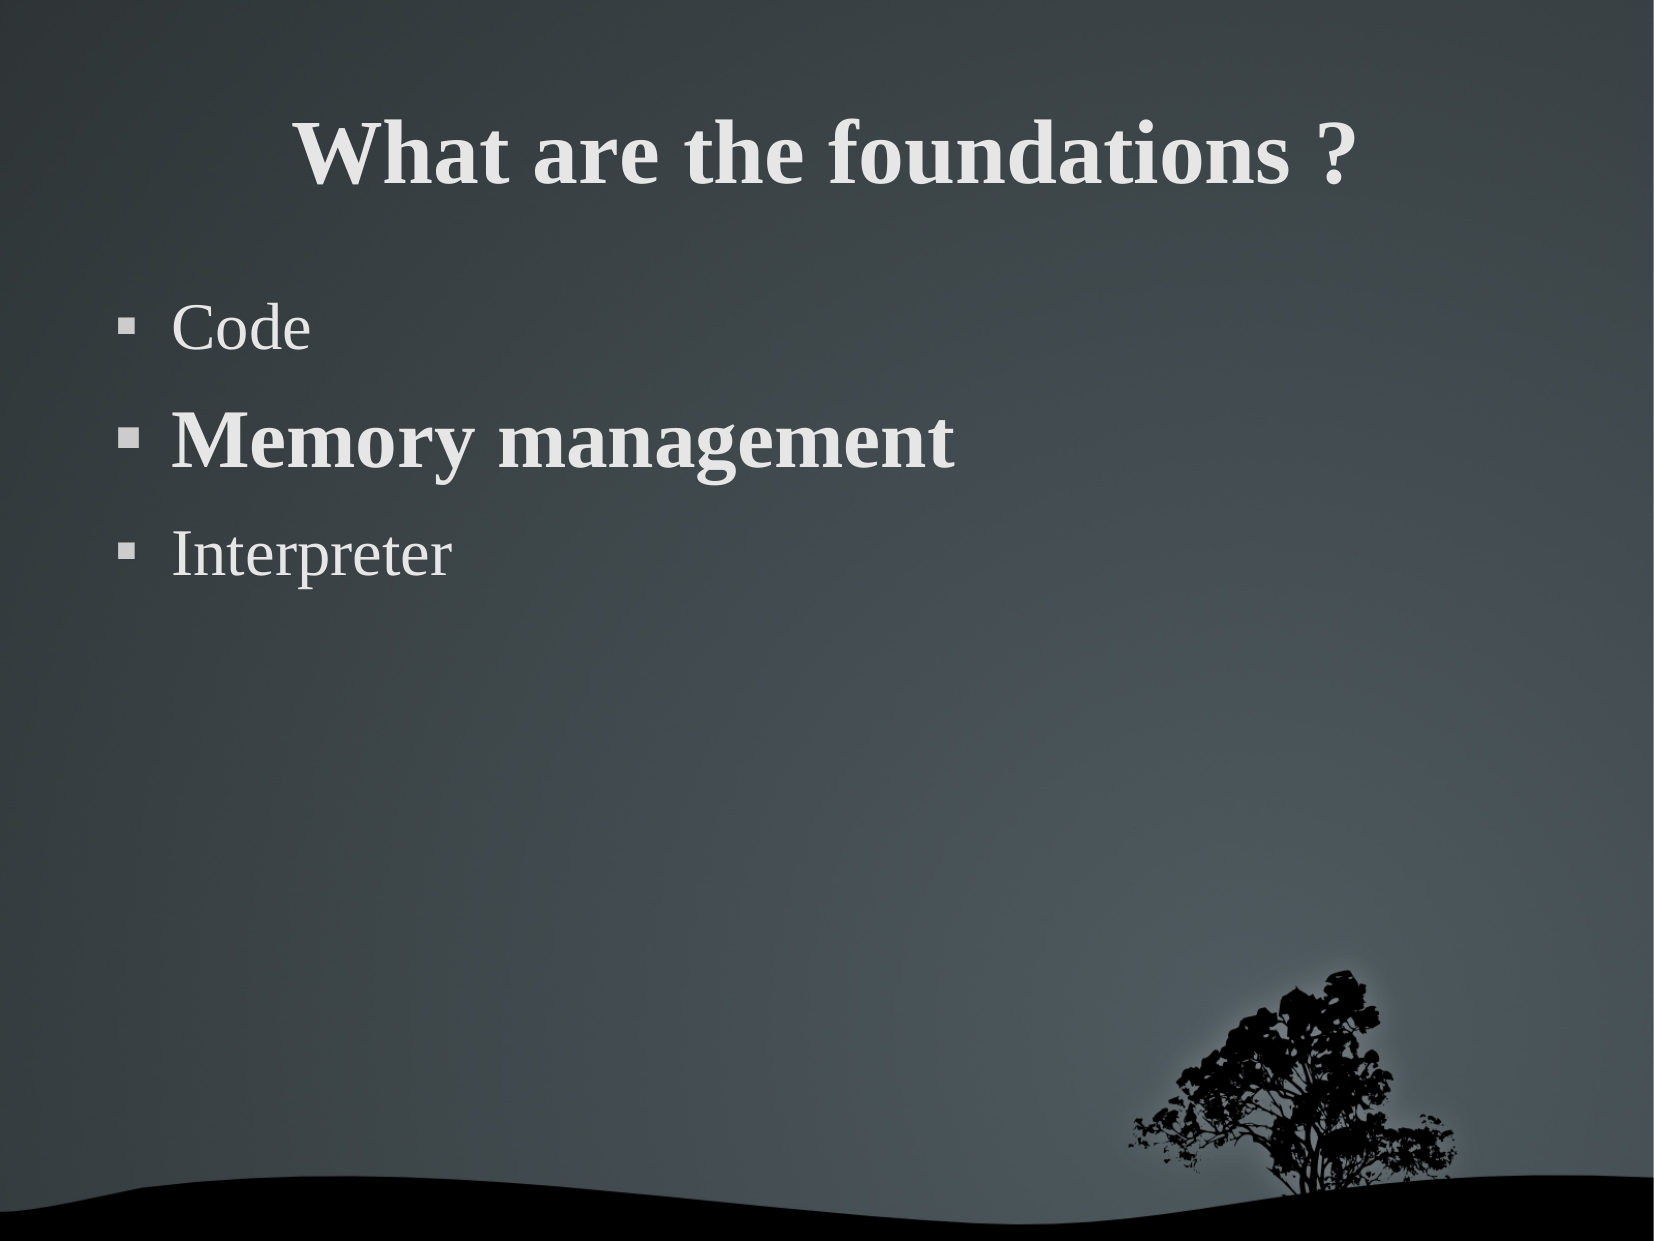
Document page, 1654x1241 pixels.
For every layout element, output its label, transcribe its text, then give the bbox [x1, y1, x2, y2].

picture [0, 0, 1654, 1241]
list Code Memory management Interpreter [82, 290, 1571, 1094]
title What are the foundations ? [82, 56, 1571, 250]
